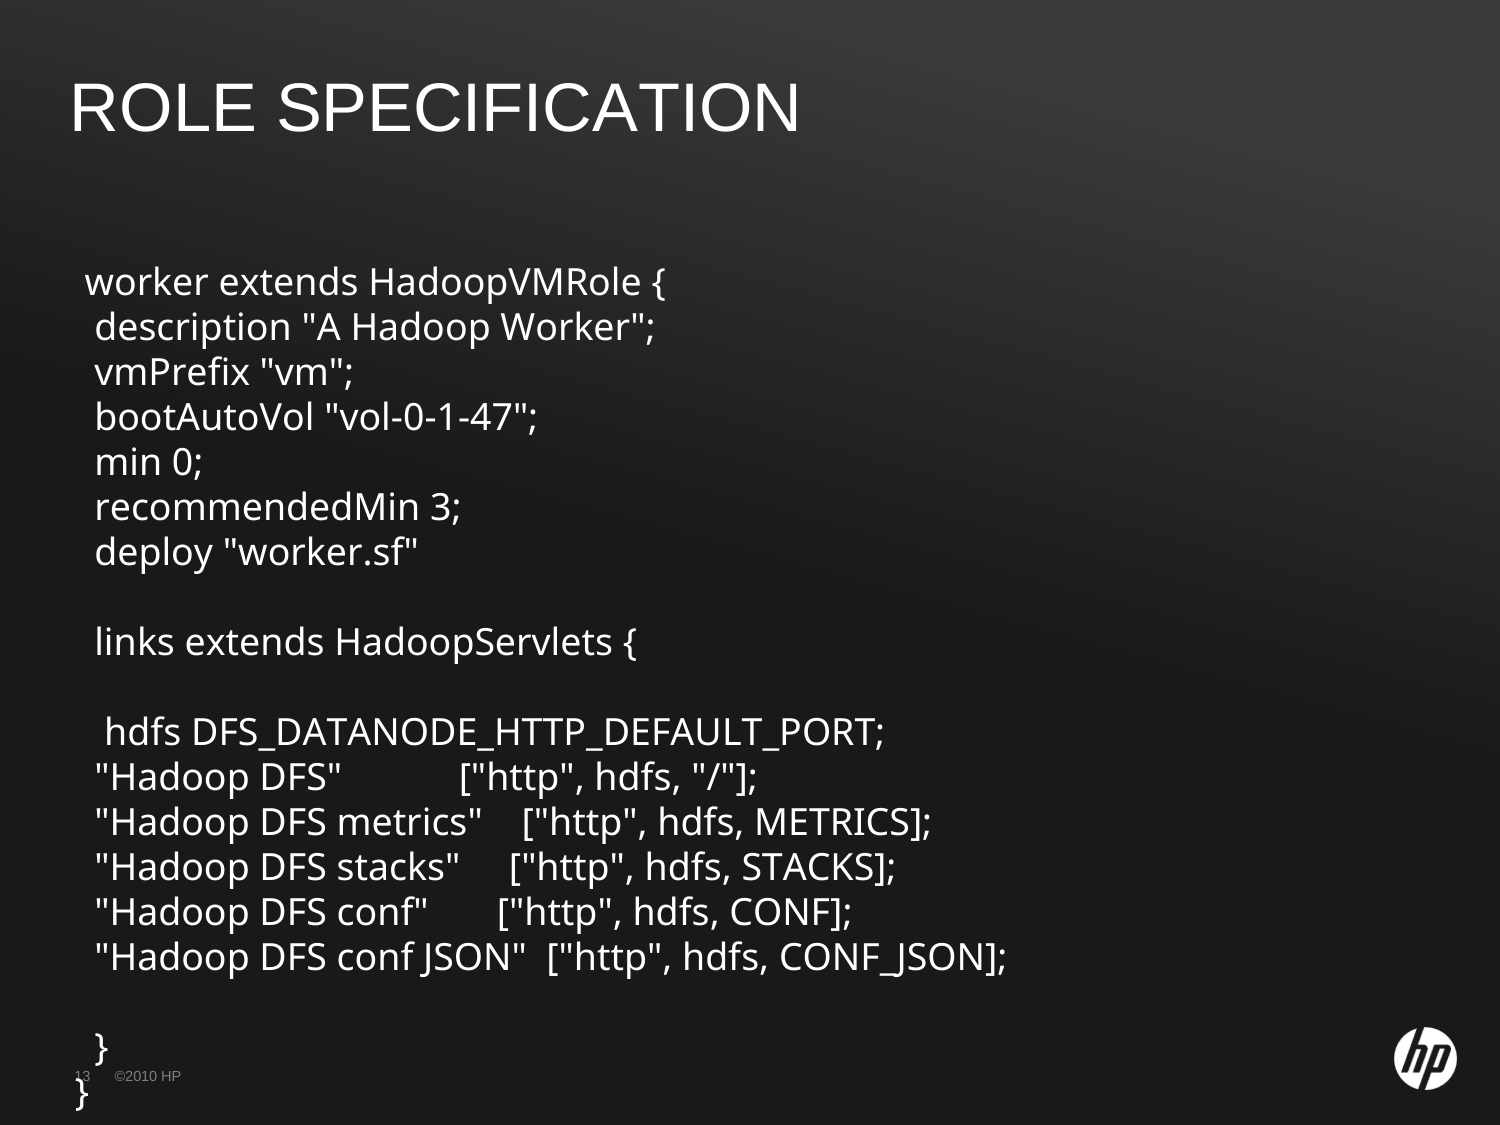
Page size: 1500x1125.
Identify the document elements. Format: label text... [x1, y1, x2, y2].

text_box ROLE SPECIFICATION [54, 68, 1429, 189]
picture [0, 0, 1500, 1125]
text_box worker extends HadoopVMRole { description "A Hadoop Worker"; vmPrefix "vm"; bootAutoVol "vol-0-1-47"; min 0; recommendedMin 3; deploy "worker.sf" links extends HadoopServlets { hdfs DFS_DATANODE_HTTP_DEFAULT_PORT; "Hadoop DFS" ["http", hdfs, "/"]; "Hadoop DFS metrics" ["http", hdfs, METRICS]; "Hadoop DFS stacks" ["http", hdfs, STACKS]; "Hadoop DFS conf" ["http", hdfs, CONF]; "Hadoop DFS conf JSON" ["http", hdfs, CONF_JSON]; } } [59, 247, 1429, 1009]
